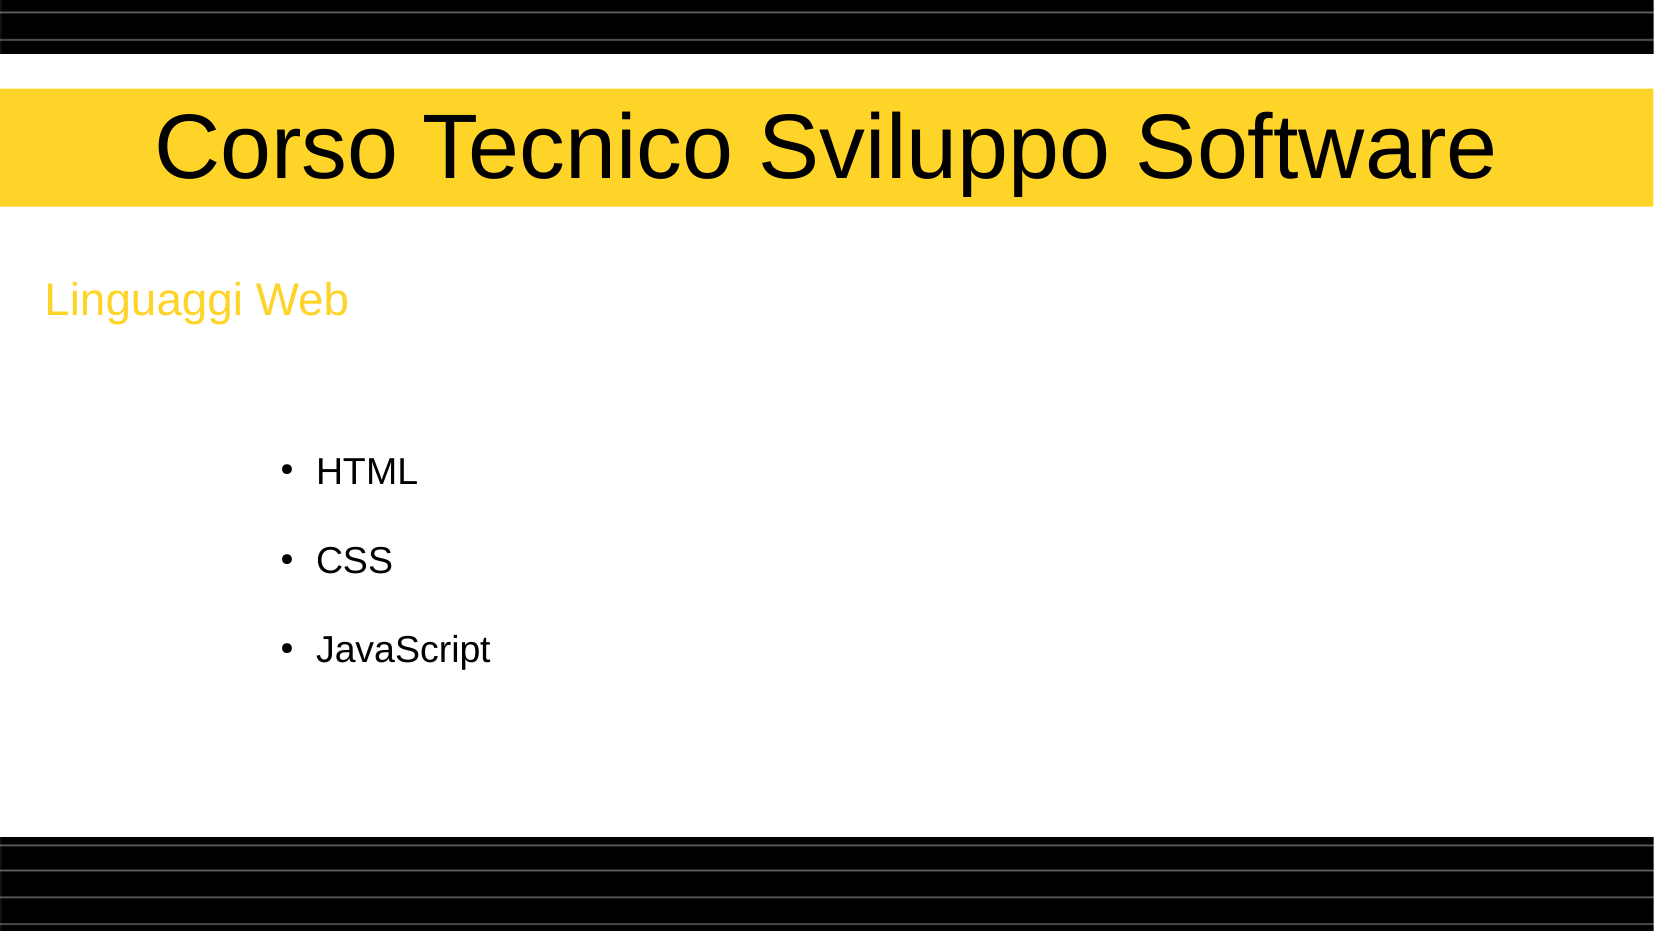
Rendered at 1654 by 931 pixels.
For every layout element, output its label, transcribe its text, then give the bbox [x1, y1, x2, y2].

text_box Corso Tecnico Sviluppo Software [351, 129, 394, 178]
text_box Corso Tecnico Sviluppo Software [912, 130, 950, 178]
text_box Corso Tecnico Sviluppo Software [820, 130, 863, 177]
text_box Corso Tecnico Sviluppo Software [1249, 112, 1272, 177]
text_box Corso Tecnico Sviluppo Software [1063, 129, 1106, 178]
text_box Corso Tecnico Sviluppo Software [224, 129, 267, 178]
text_box Linguaggi Web [29, 266, 1152, 384]
picture [0, 0, 1654, 54]
text_box Corso Tecnico Sviluppo Software [159, 115, 215, 178]
text_box Corso Tecnico Sviluppo Software [763, 115, 814, 178]
text_box Corso Tecnico Sviluppo Software [278, 129, 299, 177]
text_box Corso Tecnico Sviluppo Software [523, 129, 562, 178]
text_box Corso Tecnico Sviluppo Software [472, 129, 514, 178]
text_box Corso Tecnico Sviluppo Software [964, 129, 1004, 196]
text_box Corso Tecnico Sviluppo Software [686, 129, 729, 178]
text_box Corso Tecnico Sviluppo Software [1450, 129, 1492, 178]
text_box Corso Tecnico Sviluppo Software [1369, 129, 1415, 178]
text_box Corso Tecnico Sviluppo Software [1201, 129, 1244, 178]
text_box Corso Tecnico Sviluppo Software [1140, 115, 1191, 178]
text_box Corso Tecnico Sviluppo Software [305, 129, 343, 178]
text_box Corso Tecnico Sviluppo Software [425, 115, 475, 177]
text_box HTML CSS JavaScript [265, 442, 1241, 721]
text_box Corso Tecnico Sviluppo Software [1275, 119, 1297, 178]
text_box Corso Tecnico Sviluppo Software [1299, 130, 1363, 177]
text_box Corso Tecnico Sviluppo Software [572, 129, 609, 177]
text_box Corso Tecnico Sviluppo Software [640, 129, 679, 178]
text_box Corso Tecnico Sviluppo Software [1015, 129, 1055, 196]
picture [0, 837, 1654, 931]
text_box Corso Tecnico Sviluppo Software [1423, 129, 1444, 177]
